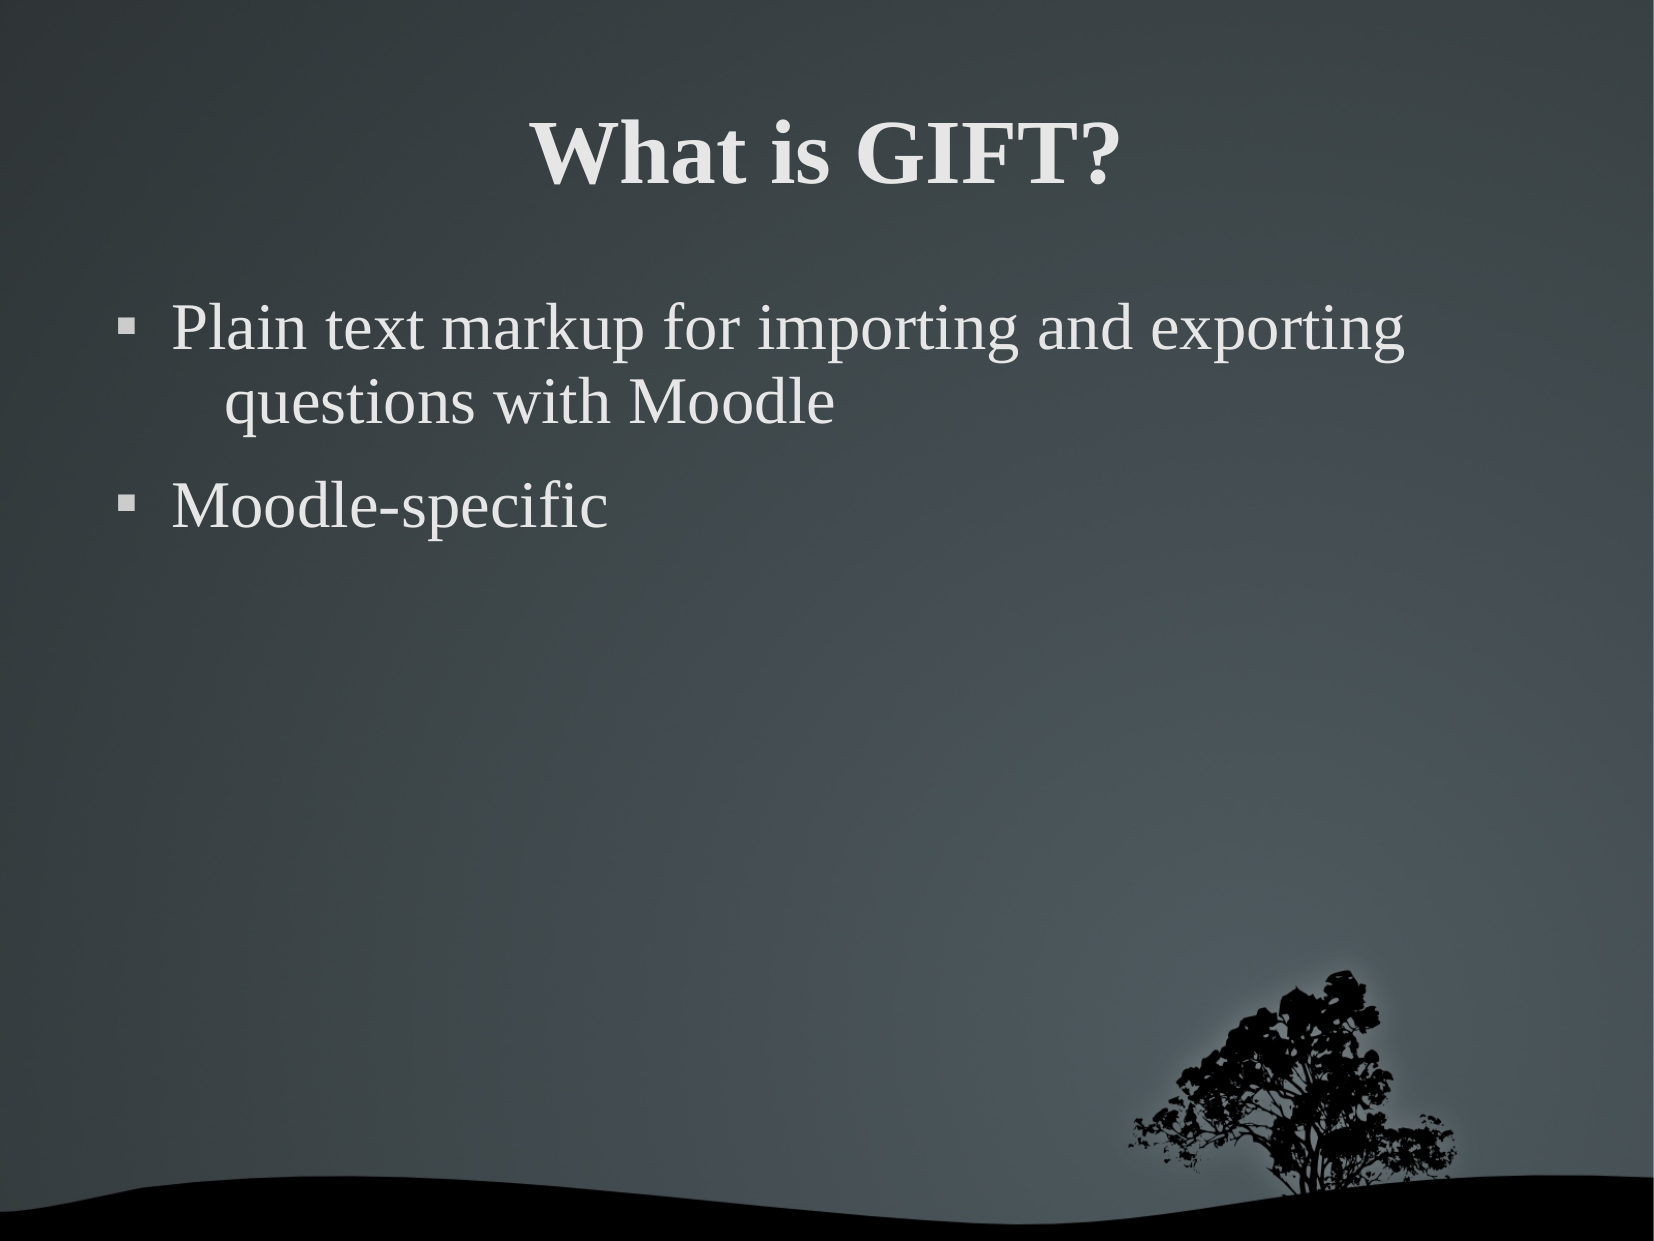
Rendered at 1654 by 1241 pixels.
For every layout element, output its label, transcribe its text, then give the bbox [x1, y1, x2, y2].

picture [0, 0, 1654, 1241]
list Plain text markup for importing and exporting questions with Moodle Moodle-specific [82, 290, 1571, 1094]
title What is GIFT? [82, 56, 1571, 250]
